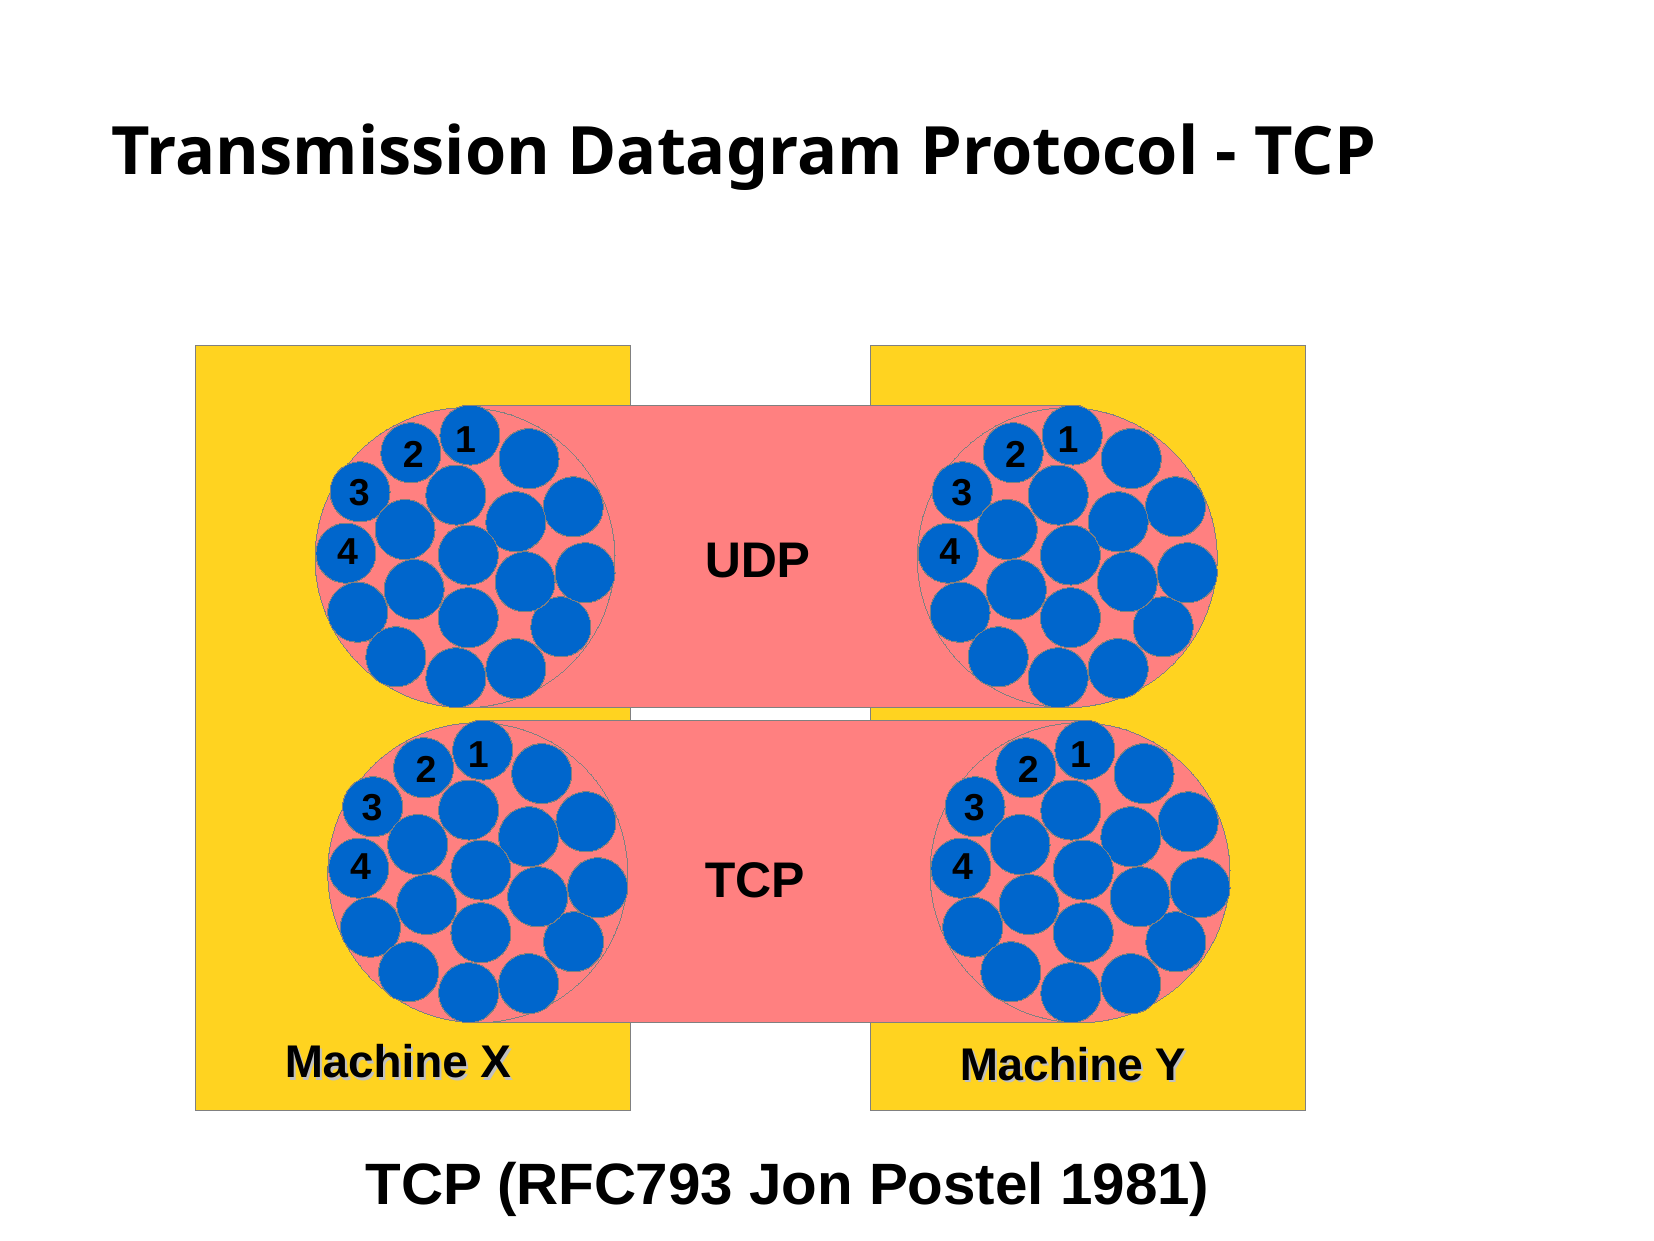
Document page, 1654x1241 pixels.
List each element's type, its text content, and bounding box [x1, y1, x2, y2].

text_box 2 [400, 740, 453, 798]
text_box 2 [1003, 740, 1055, 798]
text_box Machine Y [945, 1031, 1209, 1098]
text_box [195, 345, 1306, 1111]
text_box TCP [690, 844, 826, 916]
text_box 3 [346, 779, 399, 837]
text_box 4 [335, 838, 388, 896]
title Transmission Datagram Protocol - TCP [0, 49, 1489, 257]
text_box 3 [334, 464, 387, 522]
text_box 4 [924, 523, 977, 581]
text_box UDP [690, 525, 831, 596]
text_box 2 [990, 425, 1043, 483]
text_box 1 [440, 411, 493, 469]
text_box 4 [937, 838, 990, 896]
text_box Machine X [270, 1028, 534, 1096]
text_box 1 [1055, 726, 1108, 784]
text_box 2 [388, 425, 440, 483]
text_box 3 [936, 464, 989, 522]
text_box TCP (RFC793 Jon Postel 1981) [350, 1144, 1274, 1225]
text_box 1 [1042, 411, 1095, 469]
text_box 1 [453, 726, 506, 784]
text_box 3 [949, 779, 1002, 837]
text_box 4 [322, 523, 375, 581]
